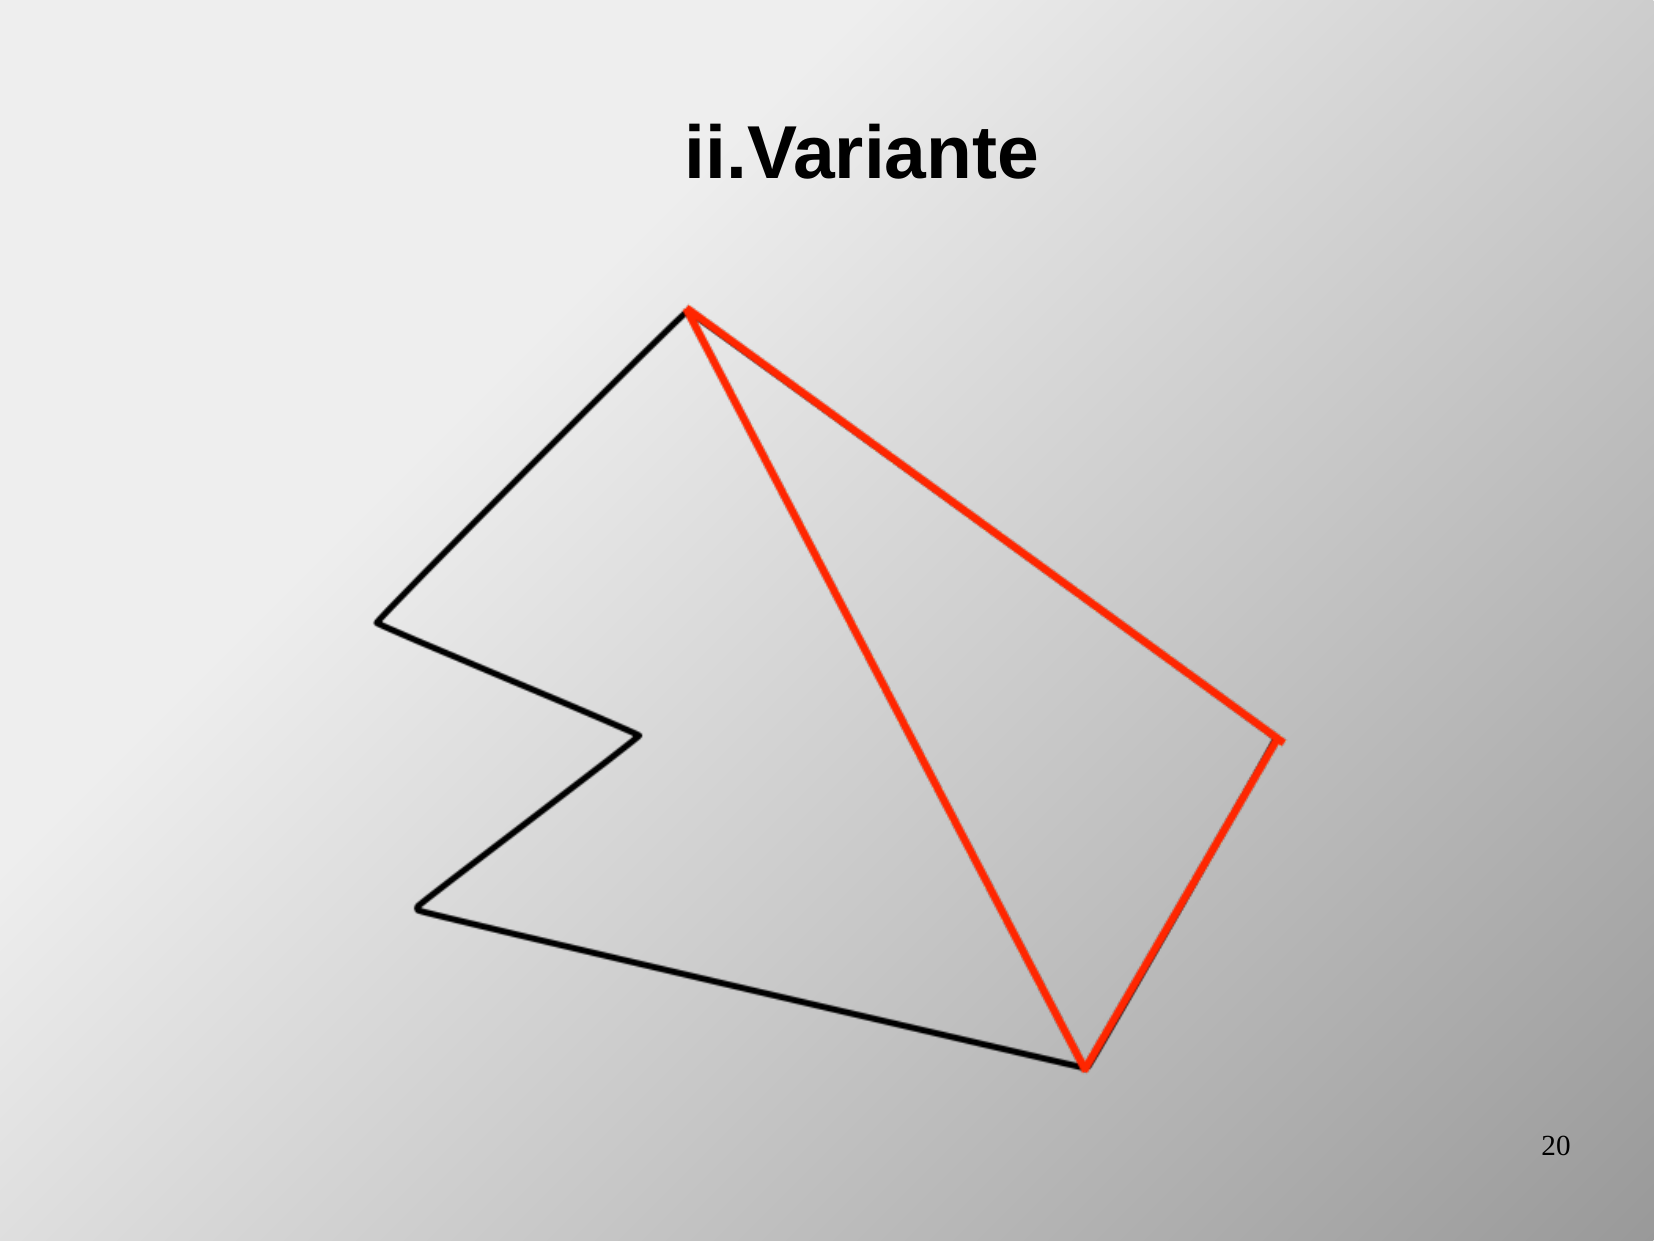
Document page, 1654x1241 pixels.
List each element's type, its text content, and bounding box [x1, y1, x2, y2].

title ii.Variante [82, 49, 1571, 257]
picture [364, 290, 1289, 1109]
